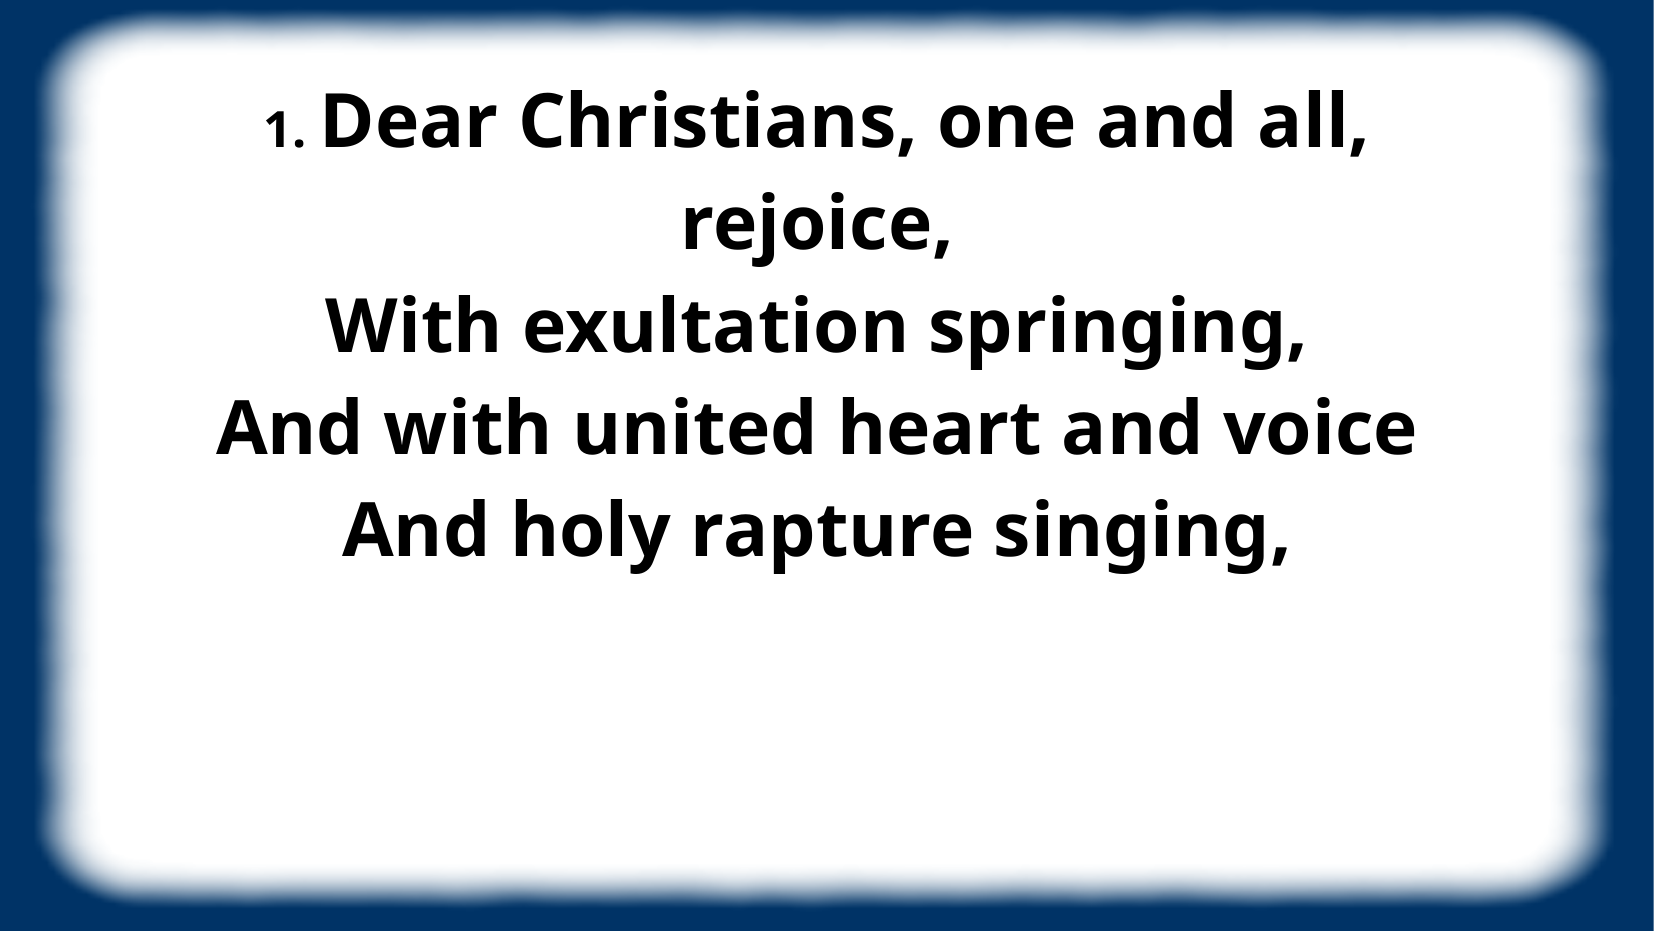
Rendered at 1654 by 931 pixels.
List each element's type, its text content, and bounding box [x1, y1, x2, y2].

picture [0, 0, 1654, 931]
text_box 1. Dear Christians, one and all, rejoice, With exultation springing, And with united heart and voice And holy rapture singing, [105, 60, 1531, 475]
